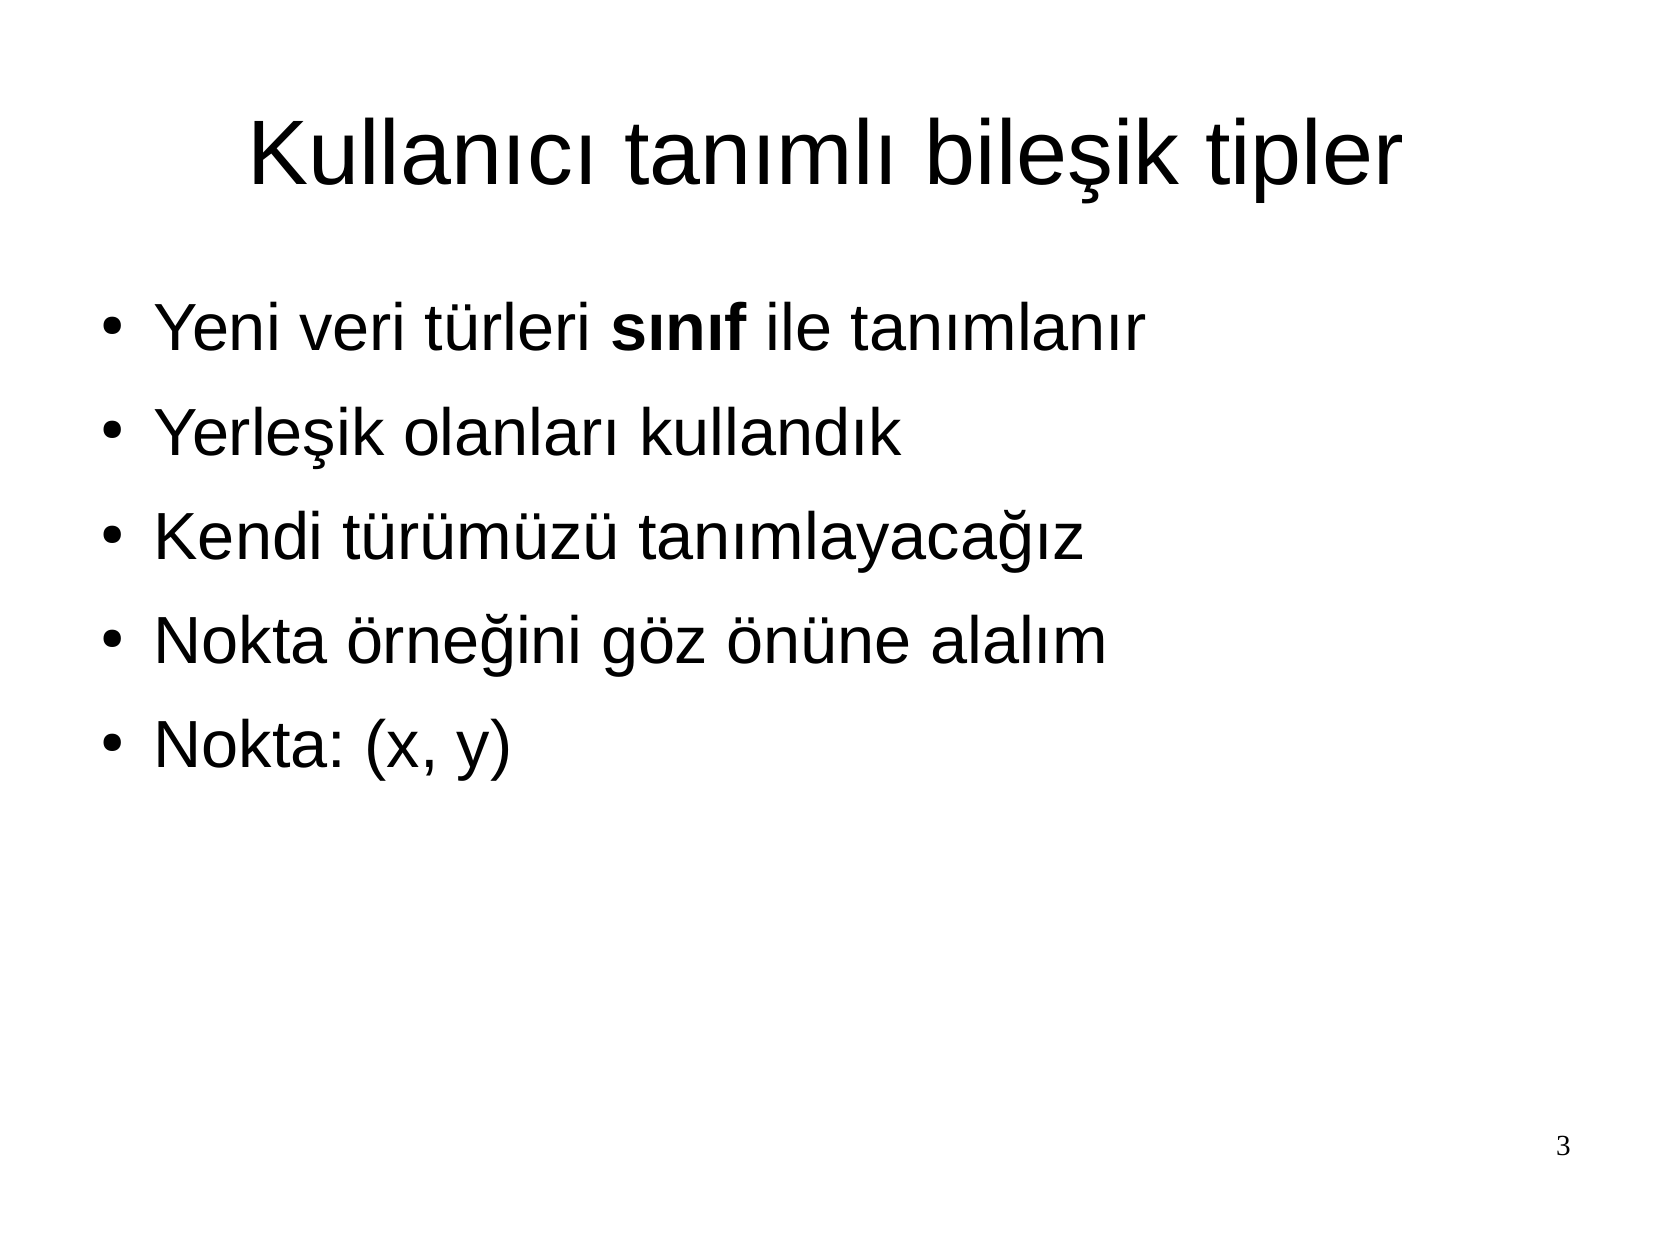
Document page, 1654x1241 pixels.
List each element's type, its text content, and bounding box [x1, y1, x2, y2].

list Yeni veri türleri sınıf ile tanımlanır Yerleşik olanları kullandık Kendi türümüzü tanımlayacağız Nokta örneğini göz önüne alalım Nokta: (x, y) [82, 290, 1571, 1109]
title Kullanıcı tanımlı bileşik tipler [82, 56, 1571, 250]
